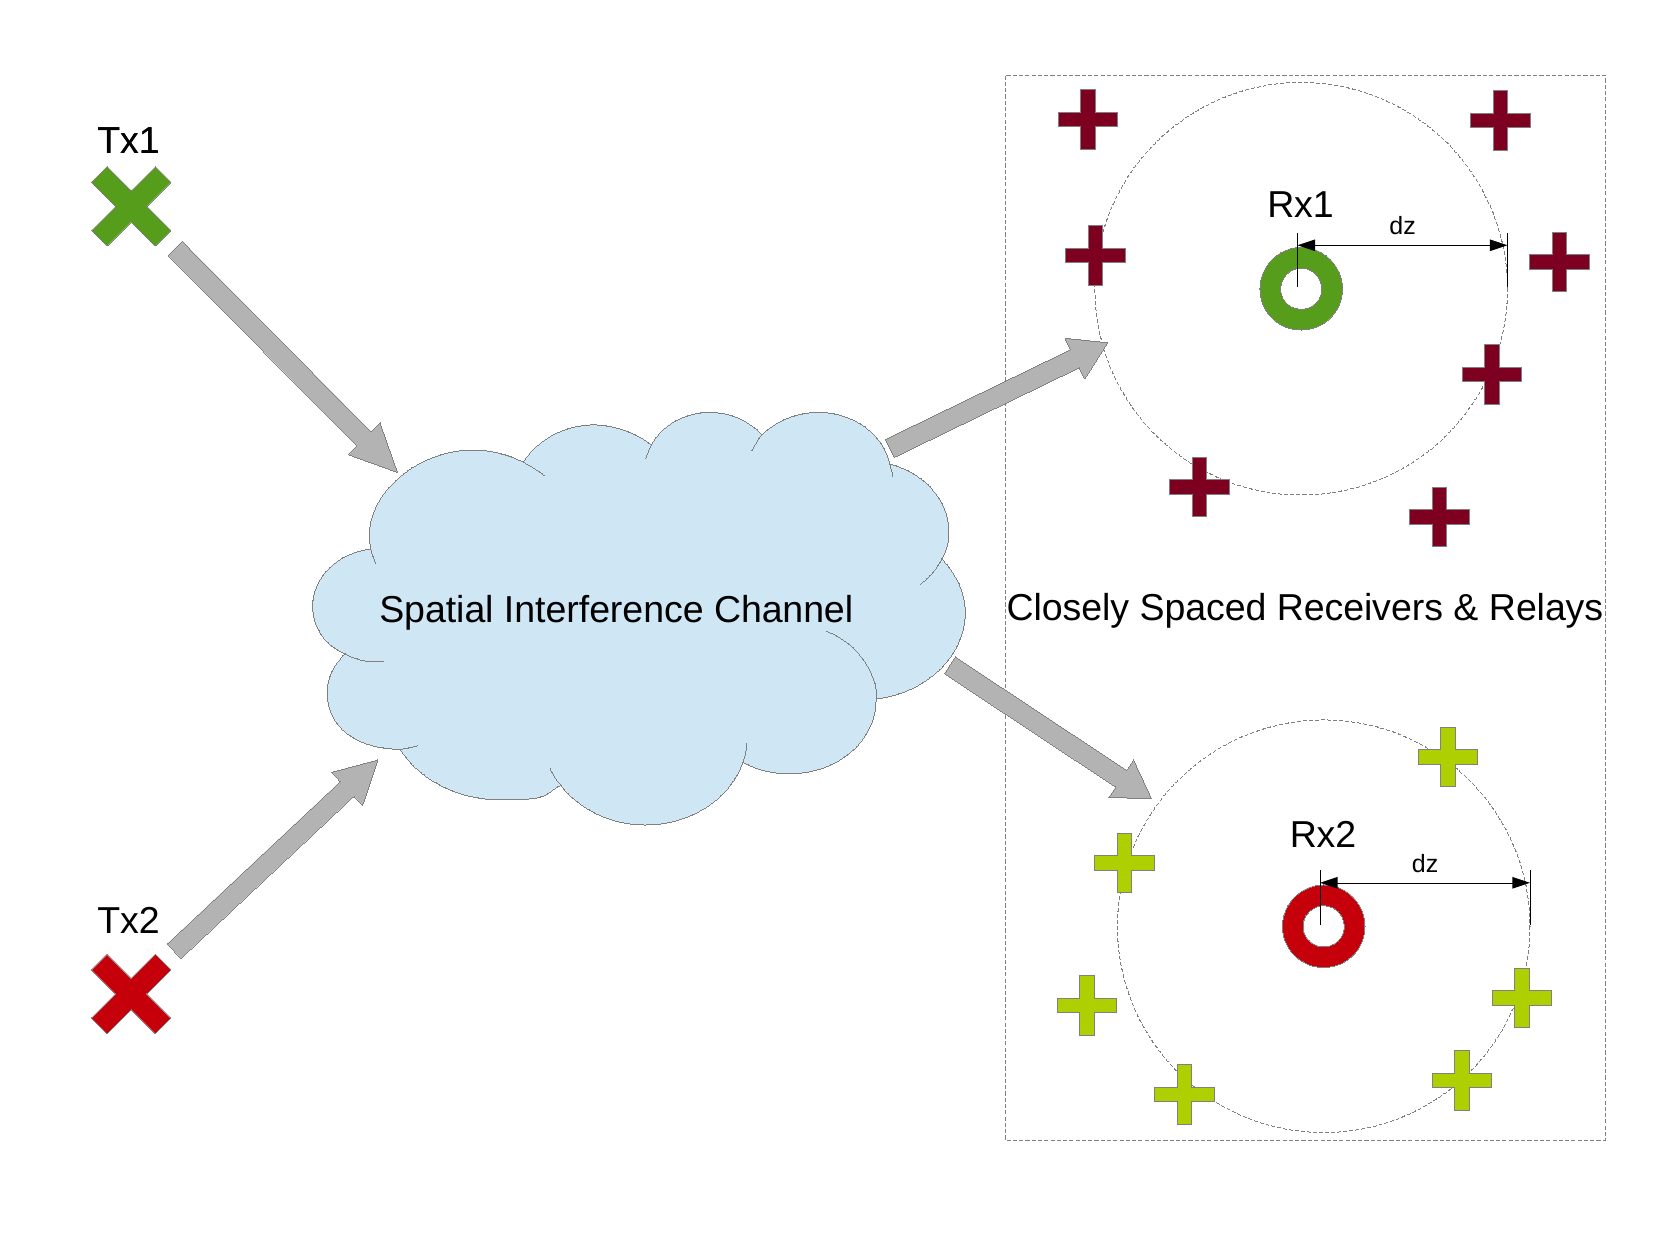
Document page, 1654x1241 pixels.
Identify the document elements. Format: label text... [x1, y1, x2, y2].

text_box [1094, 833, 1155, 893]
text_box Rx1 [1252, 175, 1358, 233]
text_box Spatial Interference Channel [312, 412, 966, 826]
text_box [1154, 1064, 1215, 1125]
text_box [1470, 90, 1531, 151]
text_box Tx2 [82, 892, 188, 950]
text_box [1058, 89, 1118, 150]
text_box Closely Spaced Receivers & Relays [1005, 75, 1606, 1141]
text_box [885, 338, 1108, 458]
text_box Rx2 [1275, 805, 1381, 863]
text_box [168, 241, 398, 473]
text_box Tx1 [82, 112, 188, 170]
text_box [944, 656, 1152, 799]
text_box [91, 954, 171, 1034]
text_box [91, 170, 171, 246]
text_box [167, 759, 378, 959]
text_box [1529, 232, 1590, 292]
